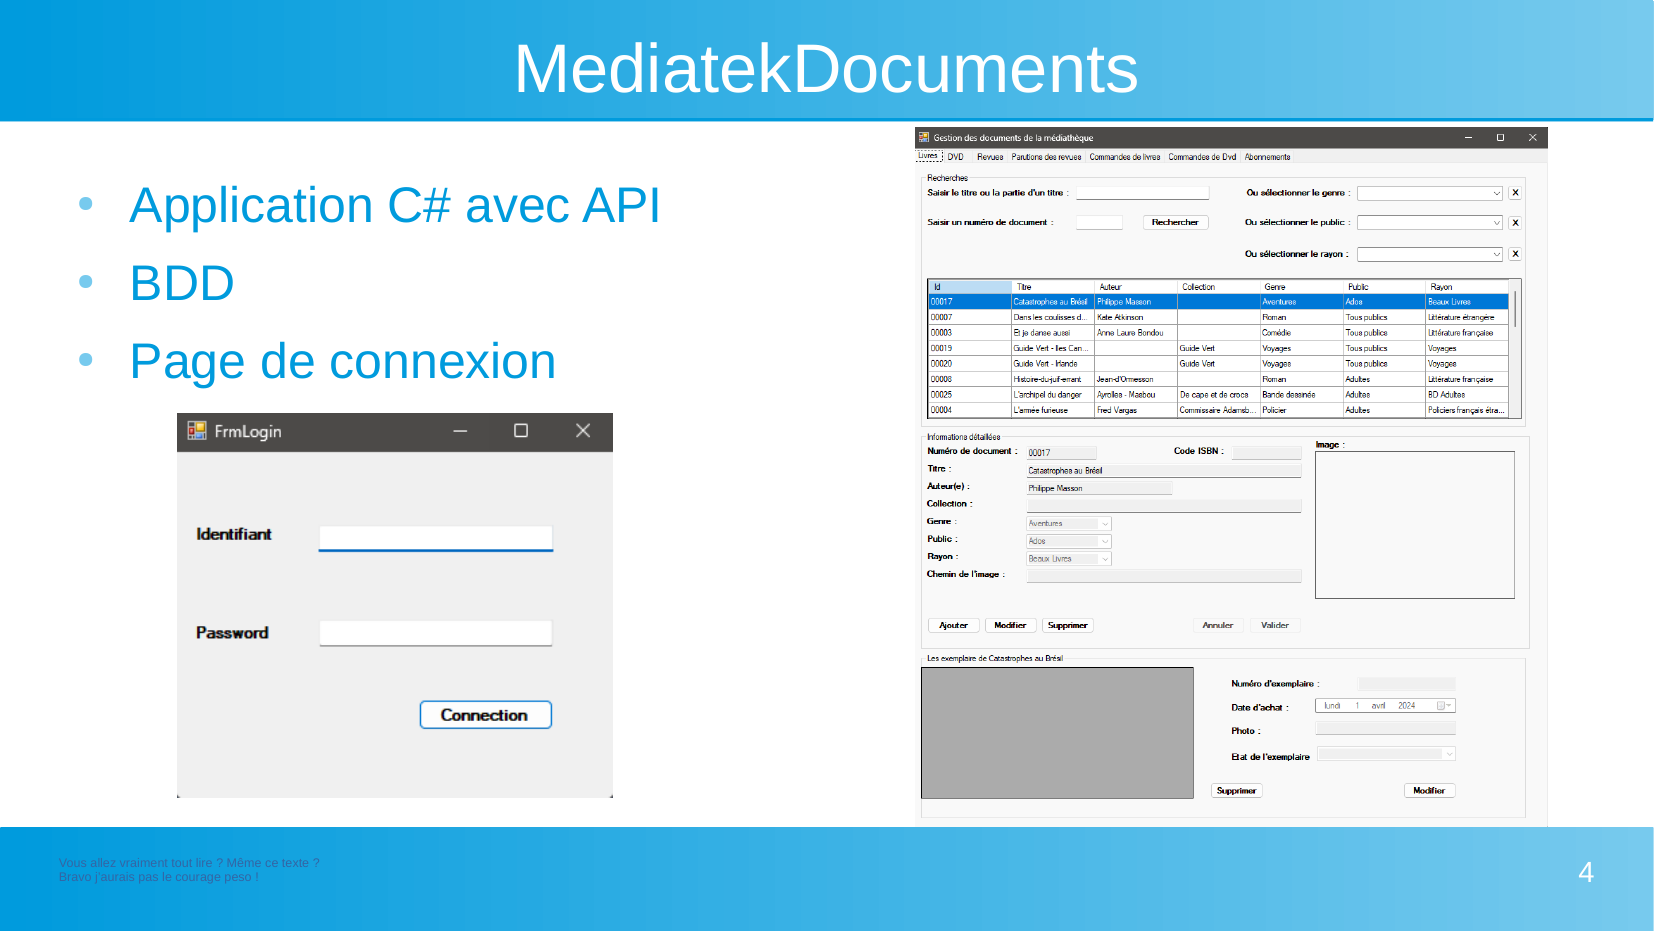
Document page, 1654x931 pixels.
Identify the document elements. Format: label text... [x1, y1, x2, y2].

list Application C# avec API BDD Page de connexion [59, 177, 809, 768]
picture [177, 413, 613, 798]
title MediatekDocuments [59, 29, 1595, 108]
picture [915, 127, 1548, 827]
